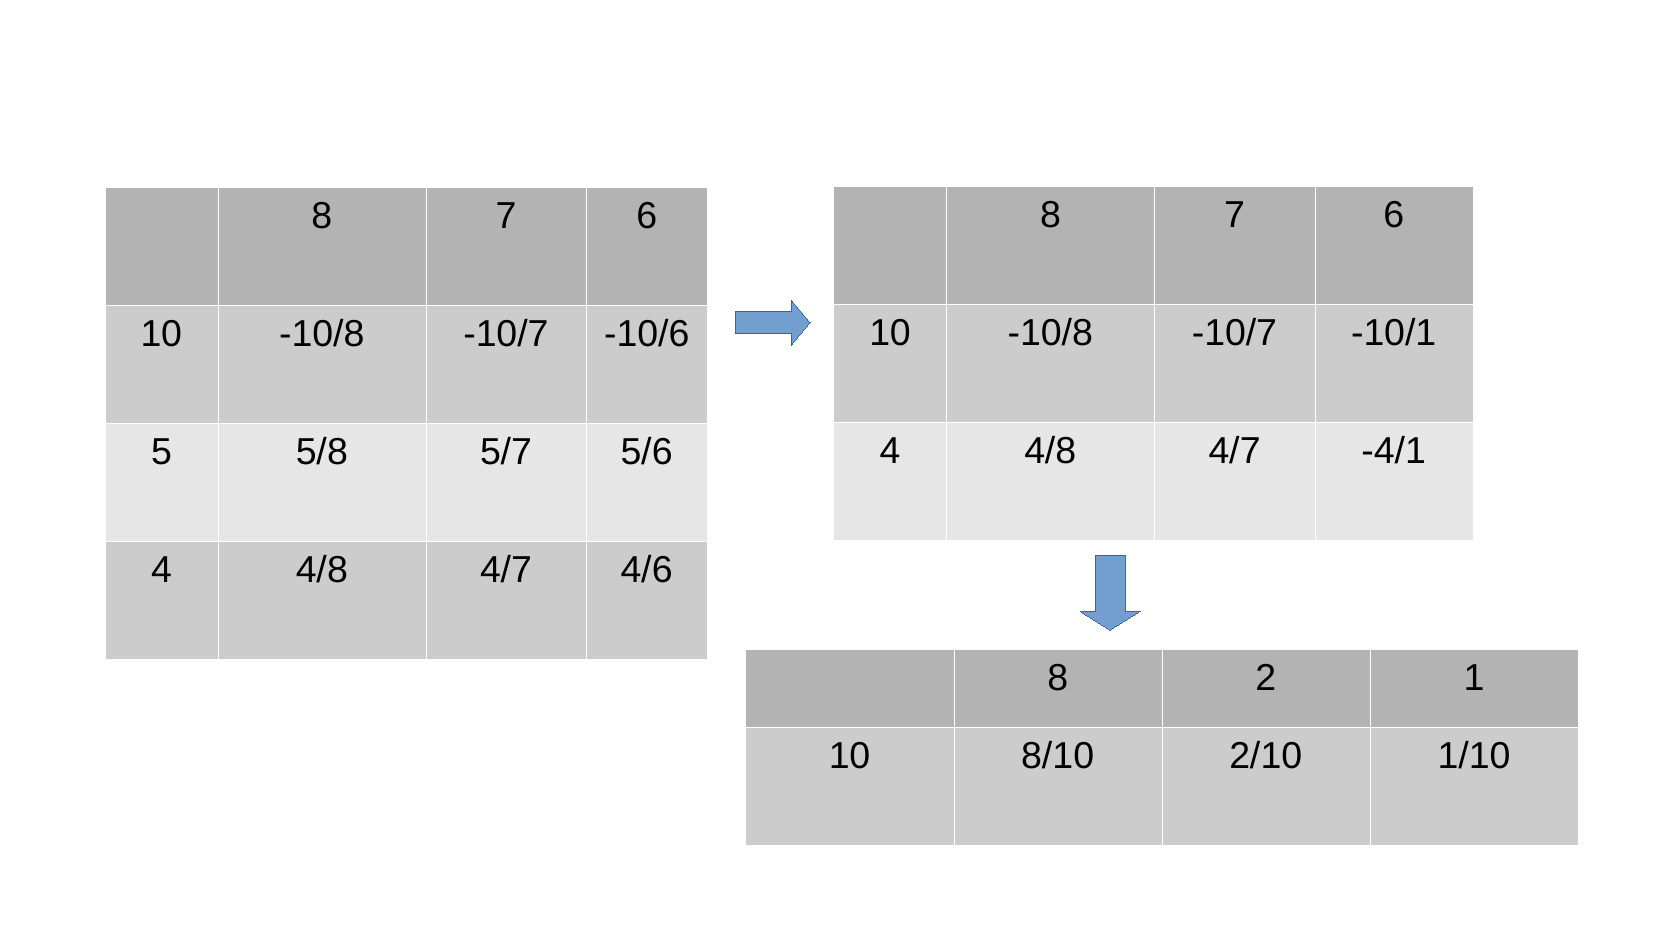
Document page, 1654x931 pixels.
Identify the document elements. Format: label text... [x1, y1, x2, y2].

table_header 2 [1163, 650, 1370, 727]
table_cell 1/10 [1371, 728, 1578, 845]
table_cell -10/8 [219, 306, 426, 423]
table_cell 4 [834, 423, 946, 540]
table_cell -10/7 [1155, 305, 1315, 422]
table_cell 4/8 [219, 542, 426, 659]
table_cell 4/8 [947, 423, 1154, 540]
table_cell -10/8 [947, 305, 1154, 422]
table_header 6 [1316, 187, 1473, 304]
table_cell 5 [106, 424, 218, 541]
table_cell 10 [746, 728, 954, 845]
table_header 8 [947, 187, 1154, 304]
table_header 8 [219, 188, 426, 305]
text_box [1080, 555, 1141, 631]
table_header 8 [955, 650, 1162, 727]
table_cell 10 [834, 305, 946, 422]
table_cell 8/10 [955, 728, 1162, 845]
table_cell 2/10 [1163, 728, 1370, 845]
table_header [746, 650, 954, 727]
table_header 7 [1155, 187, 1315, 304]
table_header 6 [587, 188, 707, 305]
table_cell 4 [106, 542, 218, 659]
table_cell 5/8 [219, 424, 426, 541]
table_header 7 [427, 188, 586, 305]
table_cell 4/6 [587, 542, 707, 659]
table_header 1 [1371, 650, 1578, 727]
table_cell 5/7 [427, 424, 586, 541]
table_cell 4/7 [427, 542, 586, 659]
table_cell 5/6 [587, 424, 707, 541]
table_cell 10 [106, 306, 218, 423]
table_header [106, 188, 218, 305]
table_cell -10/1 [1316, 305, 1473, 422]
table_cell -10/7 [427, 306, 586, 423]
text_box [735, 300, 811, 346]
table_cell 4/7 [1155, 423, 1315, 540]
table_header [834, 187, 946, 304]
table_cell -4/1 [1316, 423, 1473, 540]
table_cell -10/6 [587, 306, 707, 423]
